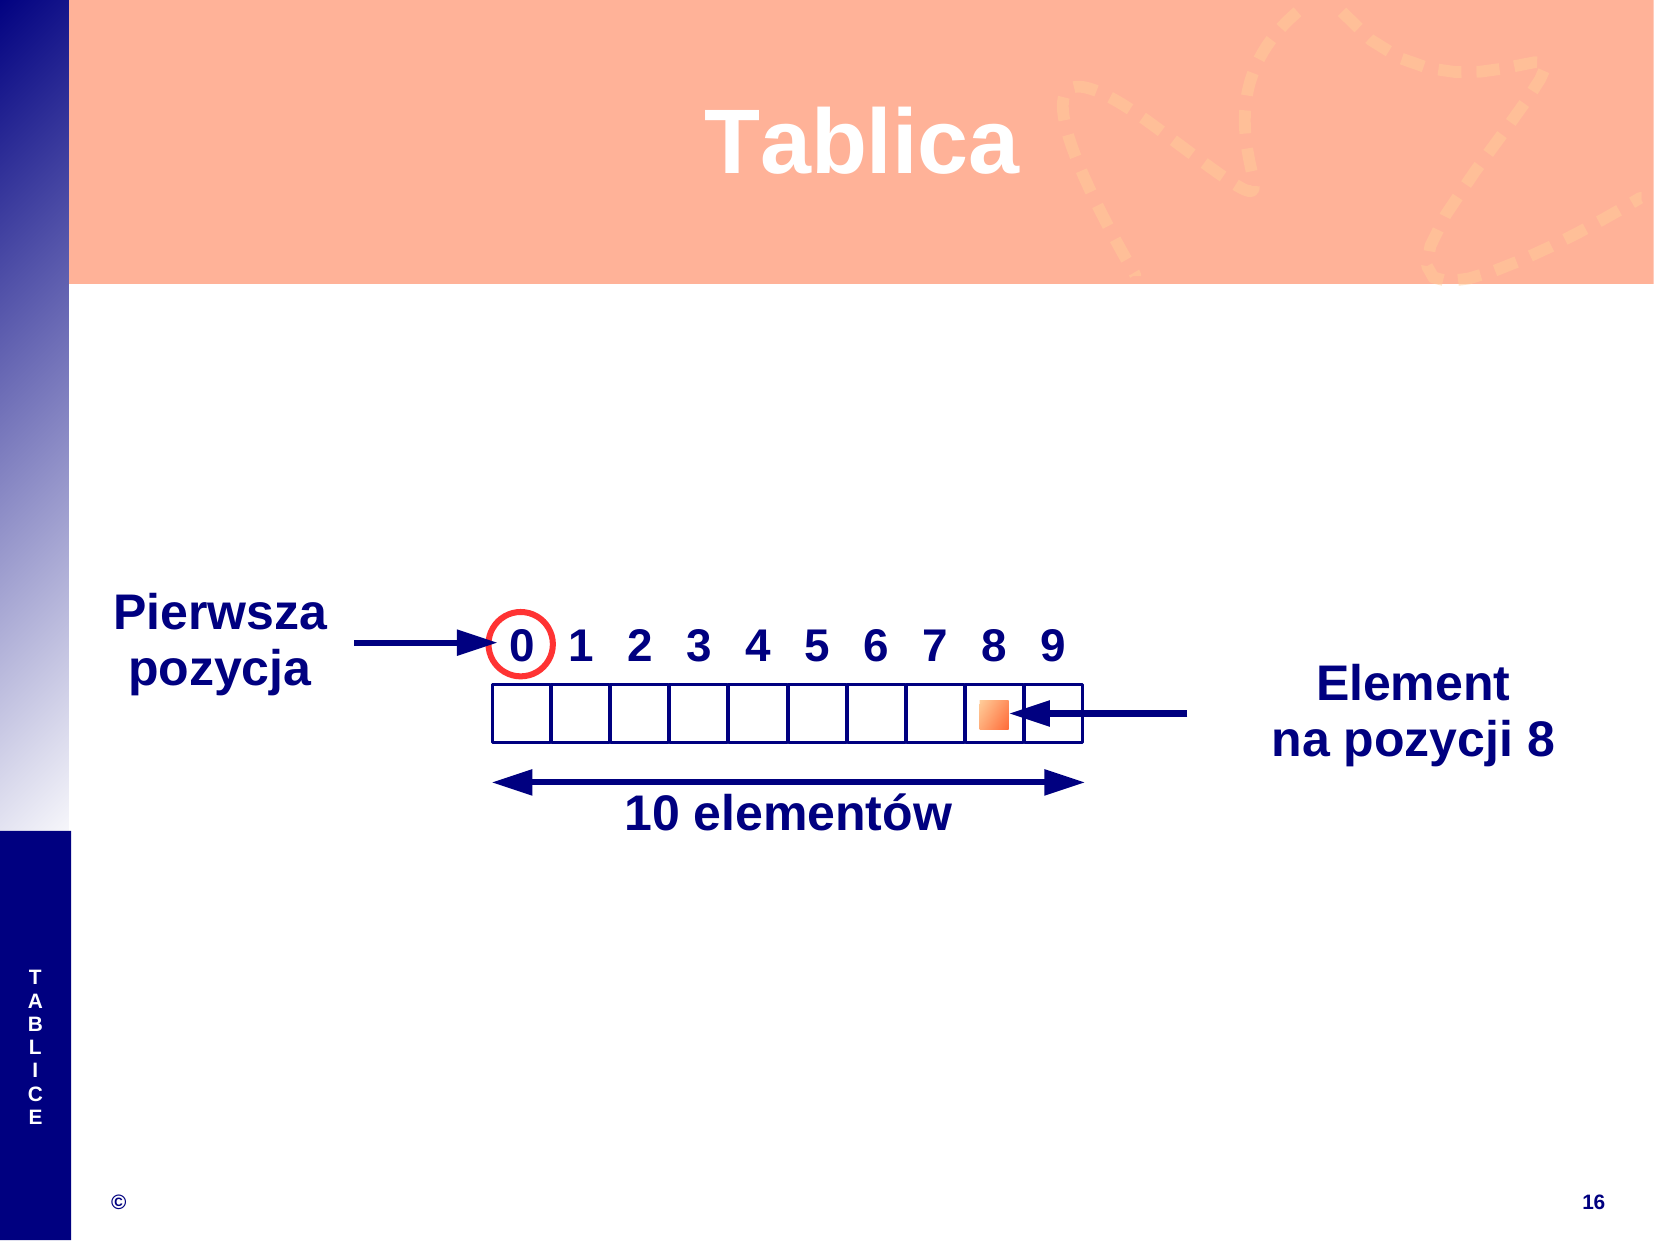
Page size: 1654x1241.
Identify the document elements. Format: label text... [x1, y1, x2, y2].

text_box [979, 700, 1009, 730]
text_box 0 [492, 618, 549, 672]
text_box 8 [965, 619, 1024, 672]
text_box 4 [728, 619, 787, 672]
text_box 0 [544, 664, 551, 672]
text_box 7 [905, 619, 965, 672]
text_box 5 [787, 619, 846, 672]
title Tablica [70, 37, 1654, 246]
text_box Element na pozycji 8 [1178, 653, 1649, 768]
text_box 3 [669, 619, 728, 672]
text_box Pierwsza pozycja [80, 582, 360, 697]
text_box 1 [551, 619, 610, 672]
text_box 9 [1024, 619, 1084, 672]
text_box 2 [610, 619, 669, 672]
text_box T A B L I C E [0, 830, 71, 1241]
text_box 6 [846, 619, 905, 672]
